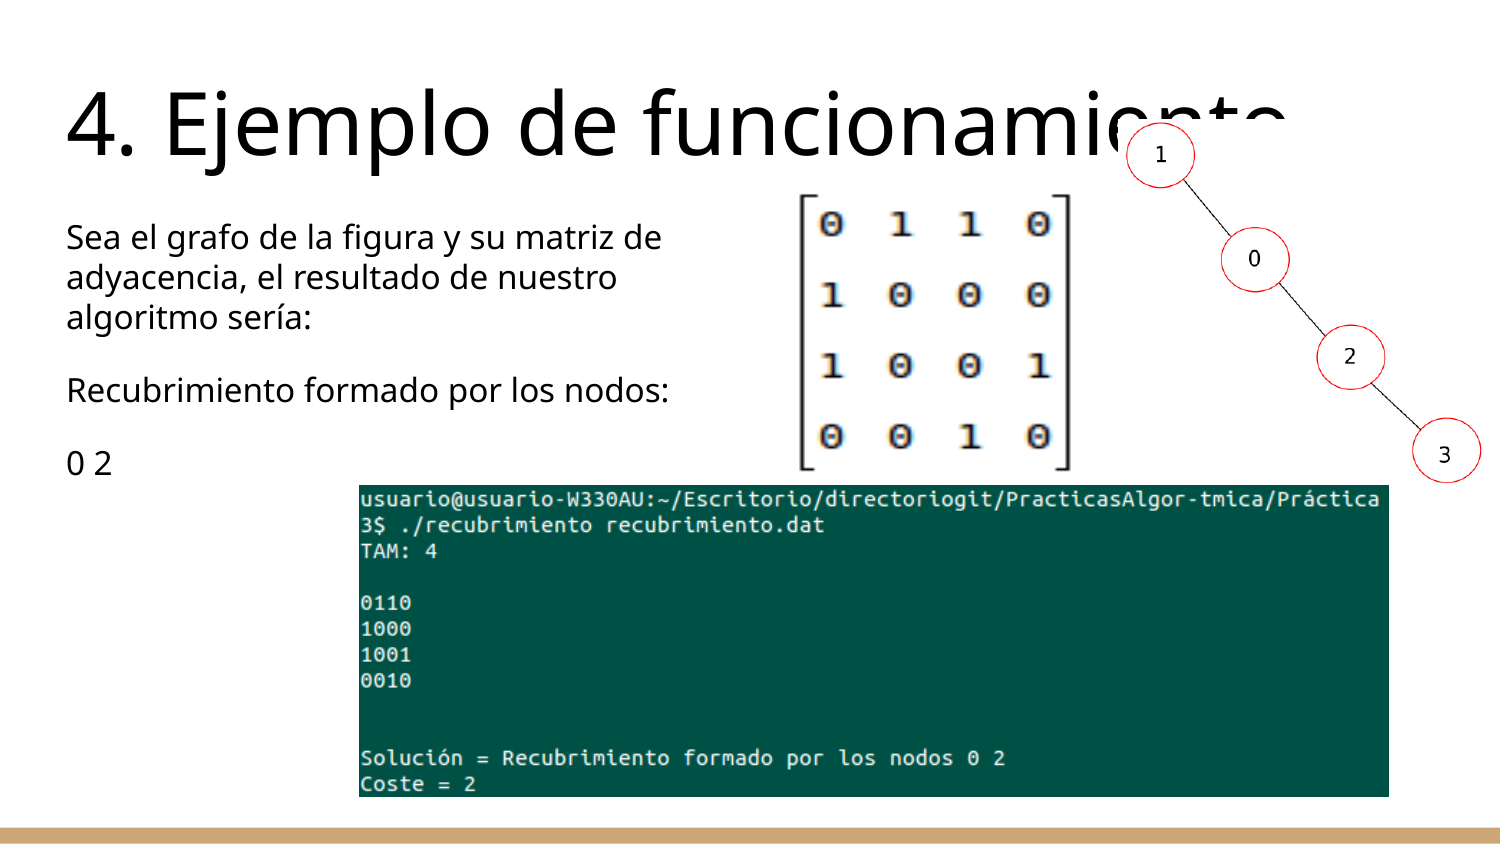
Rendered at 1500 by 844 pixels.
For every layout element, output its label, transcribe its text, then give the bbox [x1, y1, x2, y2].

picture [359, 119, 1500, 797]
title 4. Ejemplo de funcionamiento [51, 51, 1449, 189]
list Sea el grafo de la figura y su matriz de adyacencia, el resultado de nuestro algoritmo sería: Recubrimiento formado por los nodos: 0 2 [51, 200, 751, 580]
